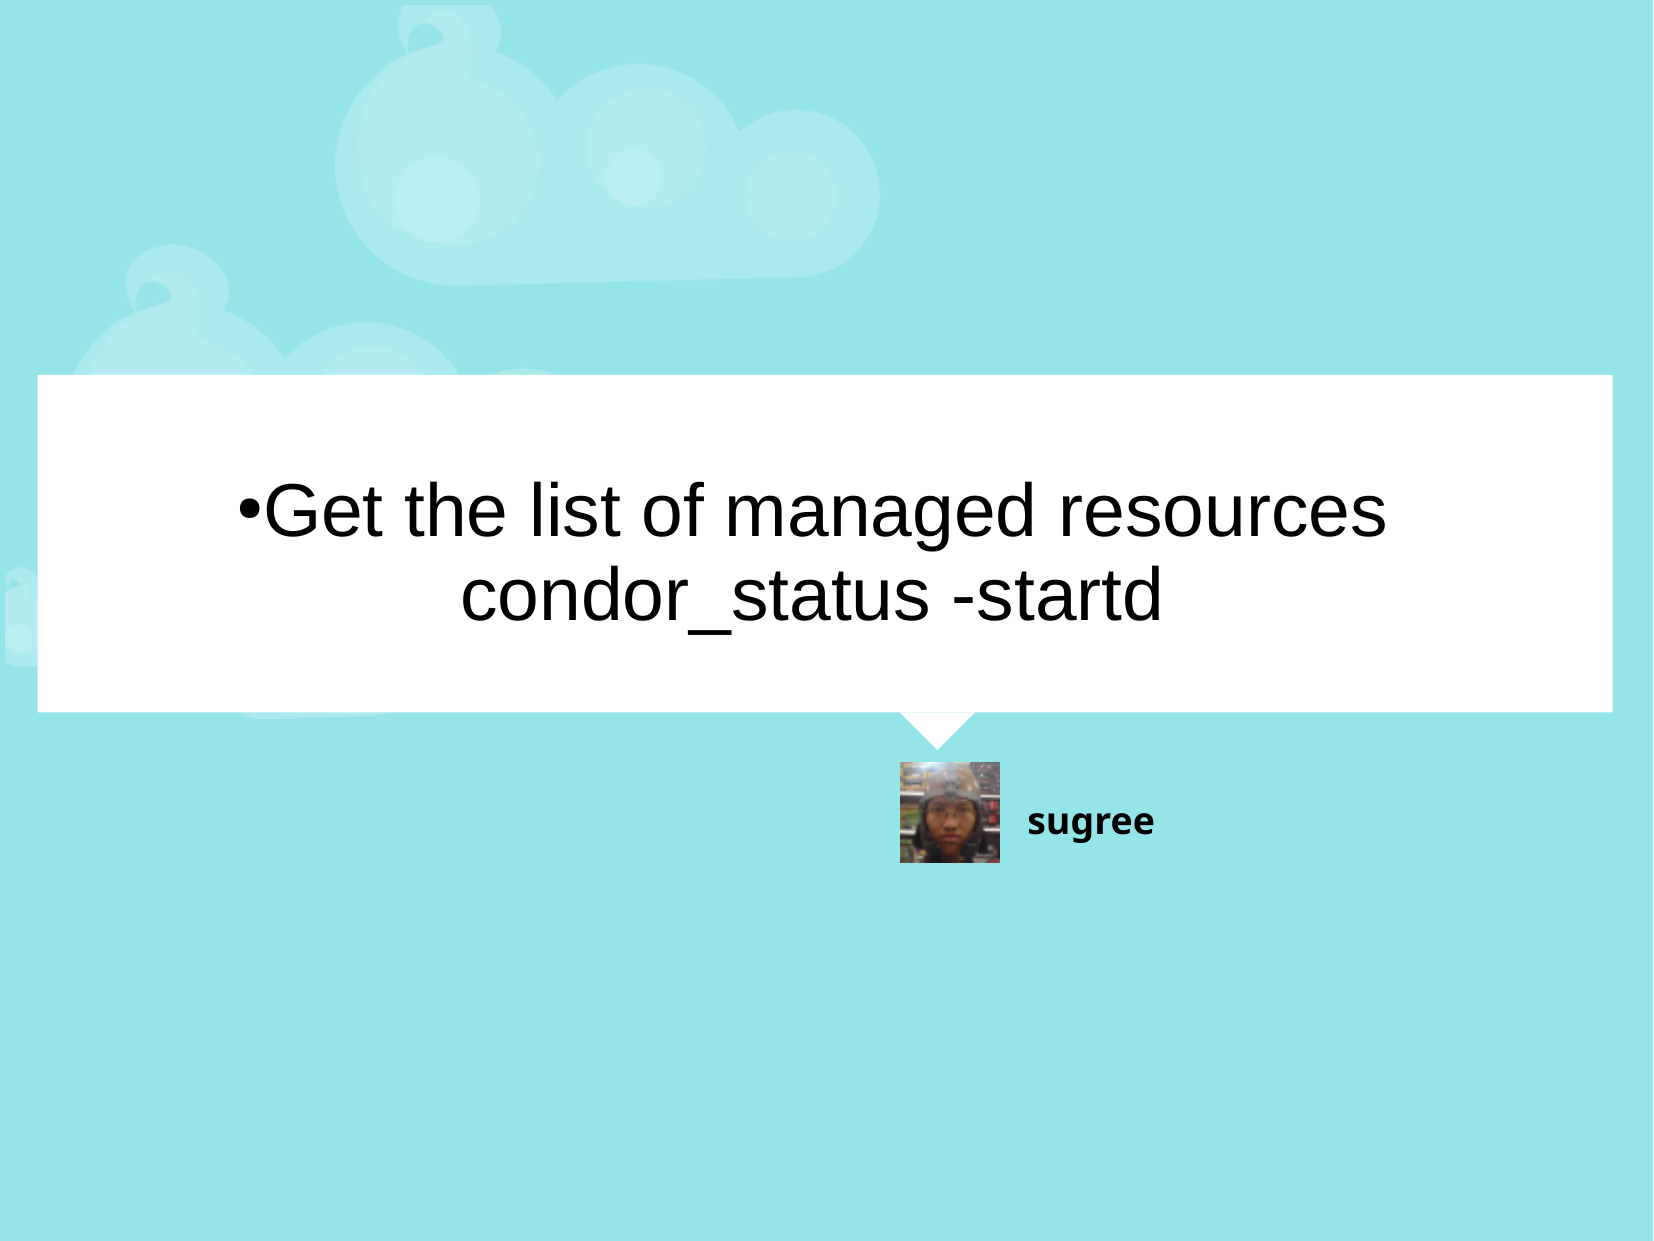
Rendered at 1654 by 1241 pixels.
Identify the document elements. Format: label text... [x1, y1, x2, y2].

picture [5, 5, 894, 719]
picture [900, 762, 1000, 863]
title Get the list of managed resources condor_status -startd [49, 392, 1576, 713]
